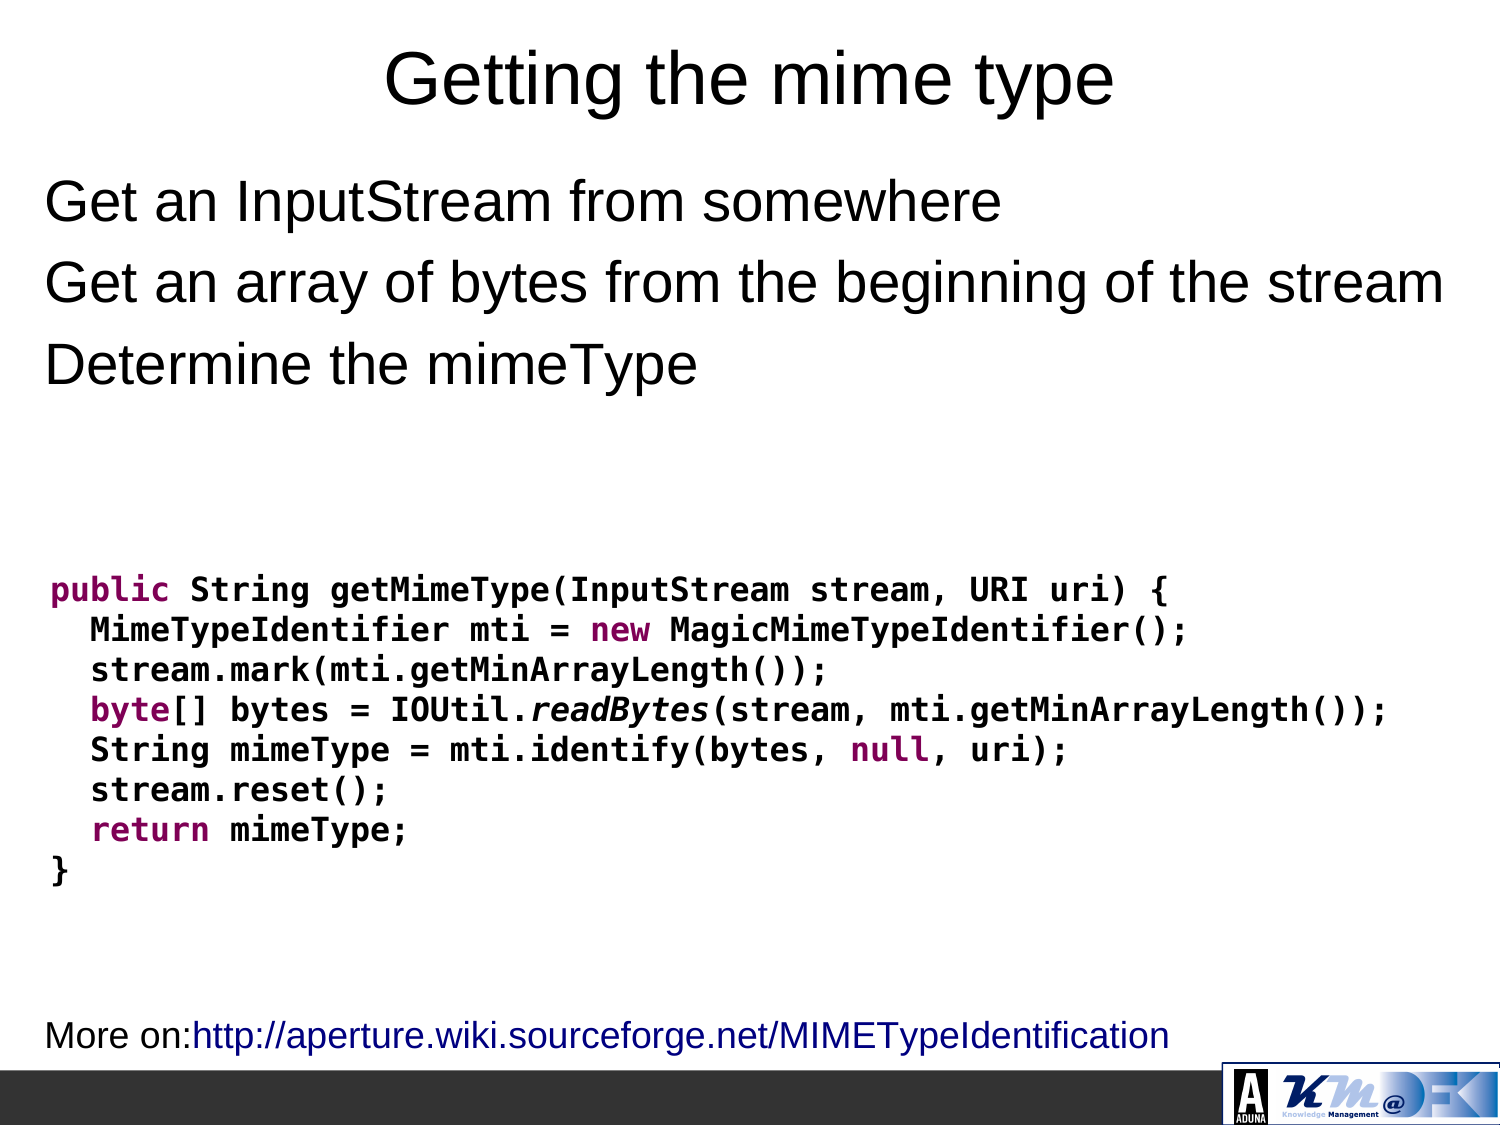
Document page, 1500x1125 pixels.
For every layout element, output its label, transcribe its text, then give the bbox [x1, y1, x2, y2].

text_box public String getMimeType(InputStream stream, URI uri) { MimeTypeIdentifier mti = new MagicMimeTypeIdentifier(); stream.mark(mti.getMinArrayLength()); byte[] bytes = IOUtil.readBytes(stream, mti.getMinArrayLength()); String mimeType = mti.identify(bytes, null, uri); stream.reset(); return mimeType; } [35, 561, 1486, 968]
title Getting the mime type [29, 19, 1471, 138]
picture [1234, 1069, 1268, 1125]
text_box More on:http://aperture.wiki.sourceforge.net/MIMETypeIdentification [29, 1004, 1241, 1064]
picture [1276, 1068, 1500, 1124]
list Get an InputStream from somewhere Get an array of bytes from the beginning of the stream Determine the mimeType [29, 160, 1471, 1047]
